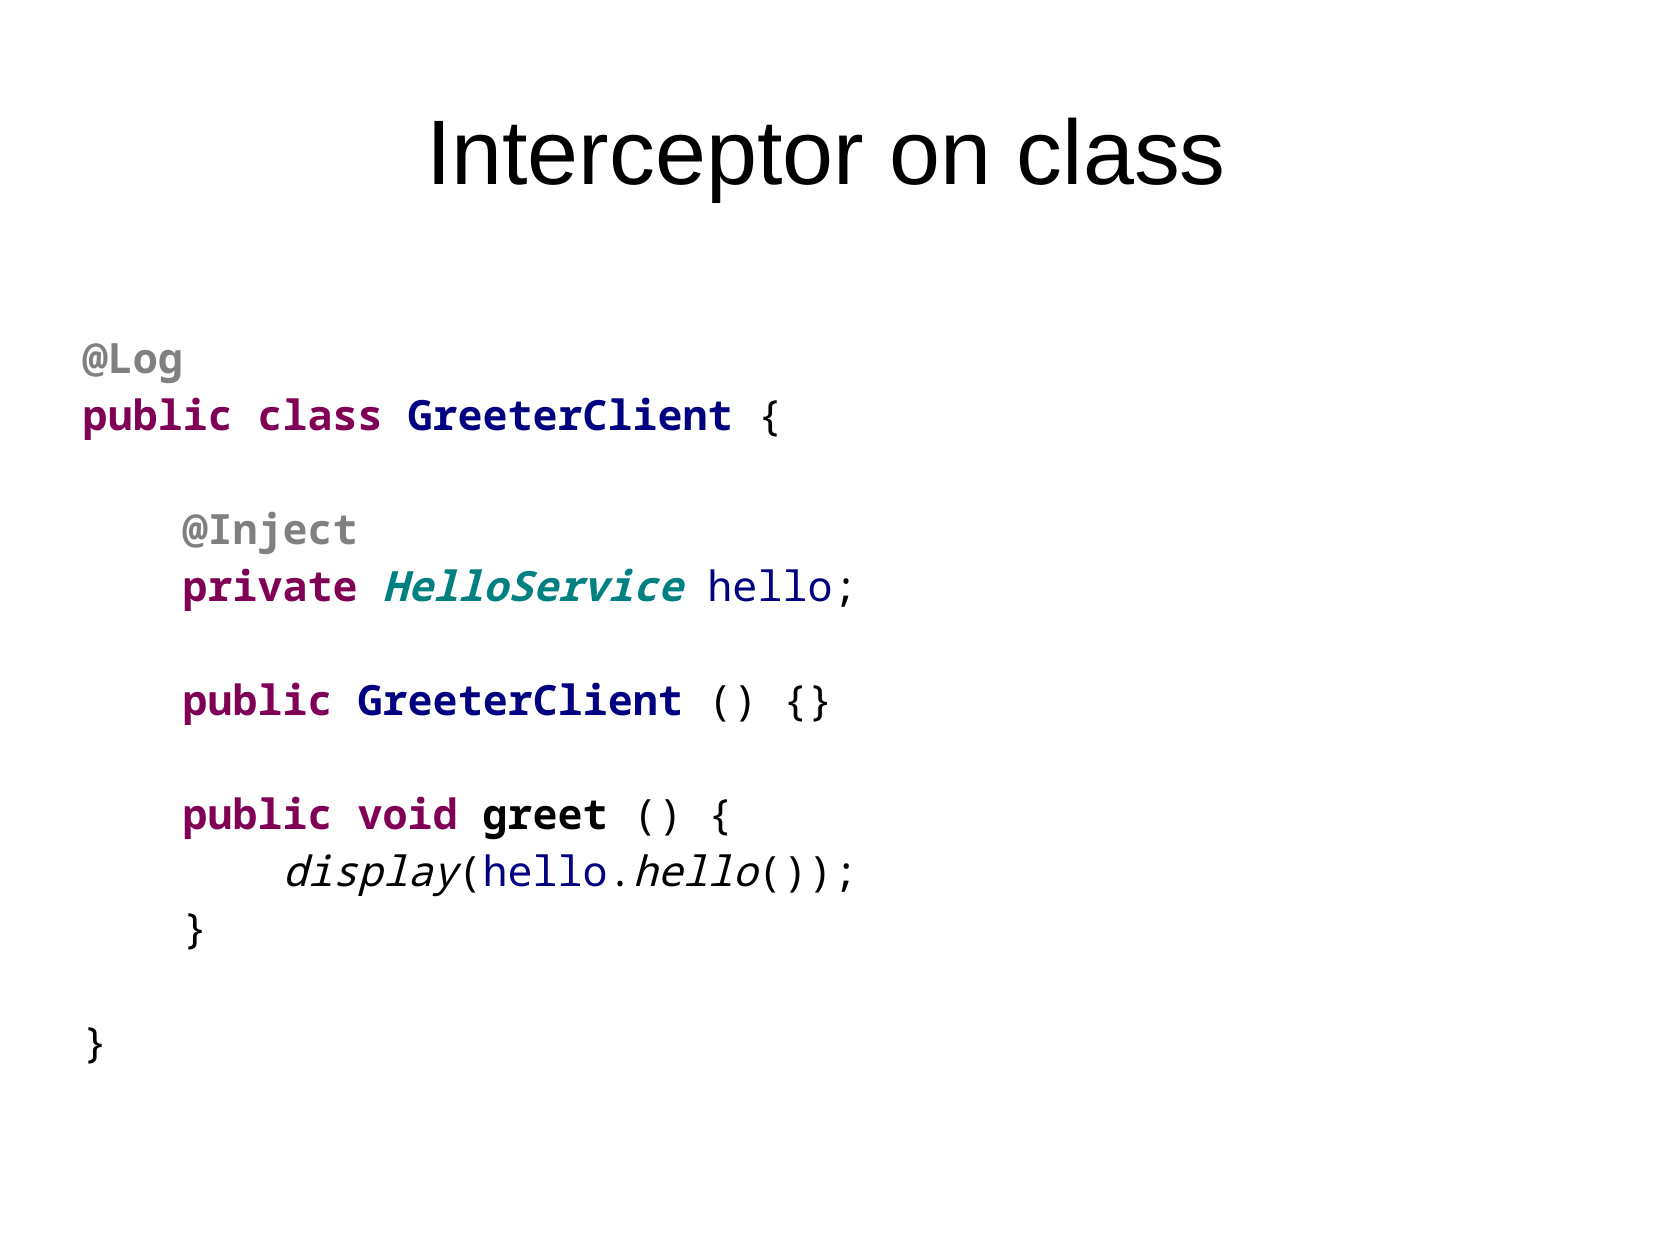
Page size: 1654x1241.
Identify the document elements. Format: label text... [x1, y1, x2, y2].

title Interceptor on class [82, 49, 1571, 257]
list @Log public class GreeterClient { @Inject private HelloService hello; public GreeterClient () {} public void greet () { display(hello.hello()); } } [82, 290, 1571, 1109]
